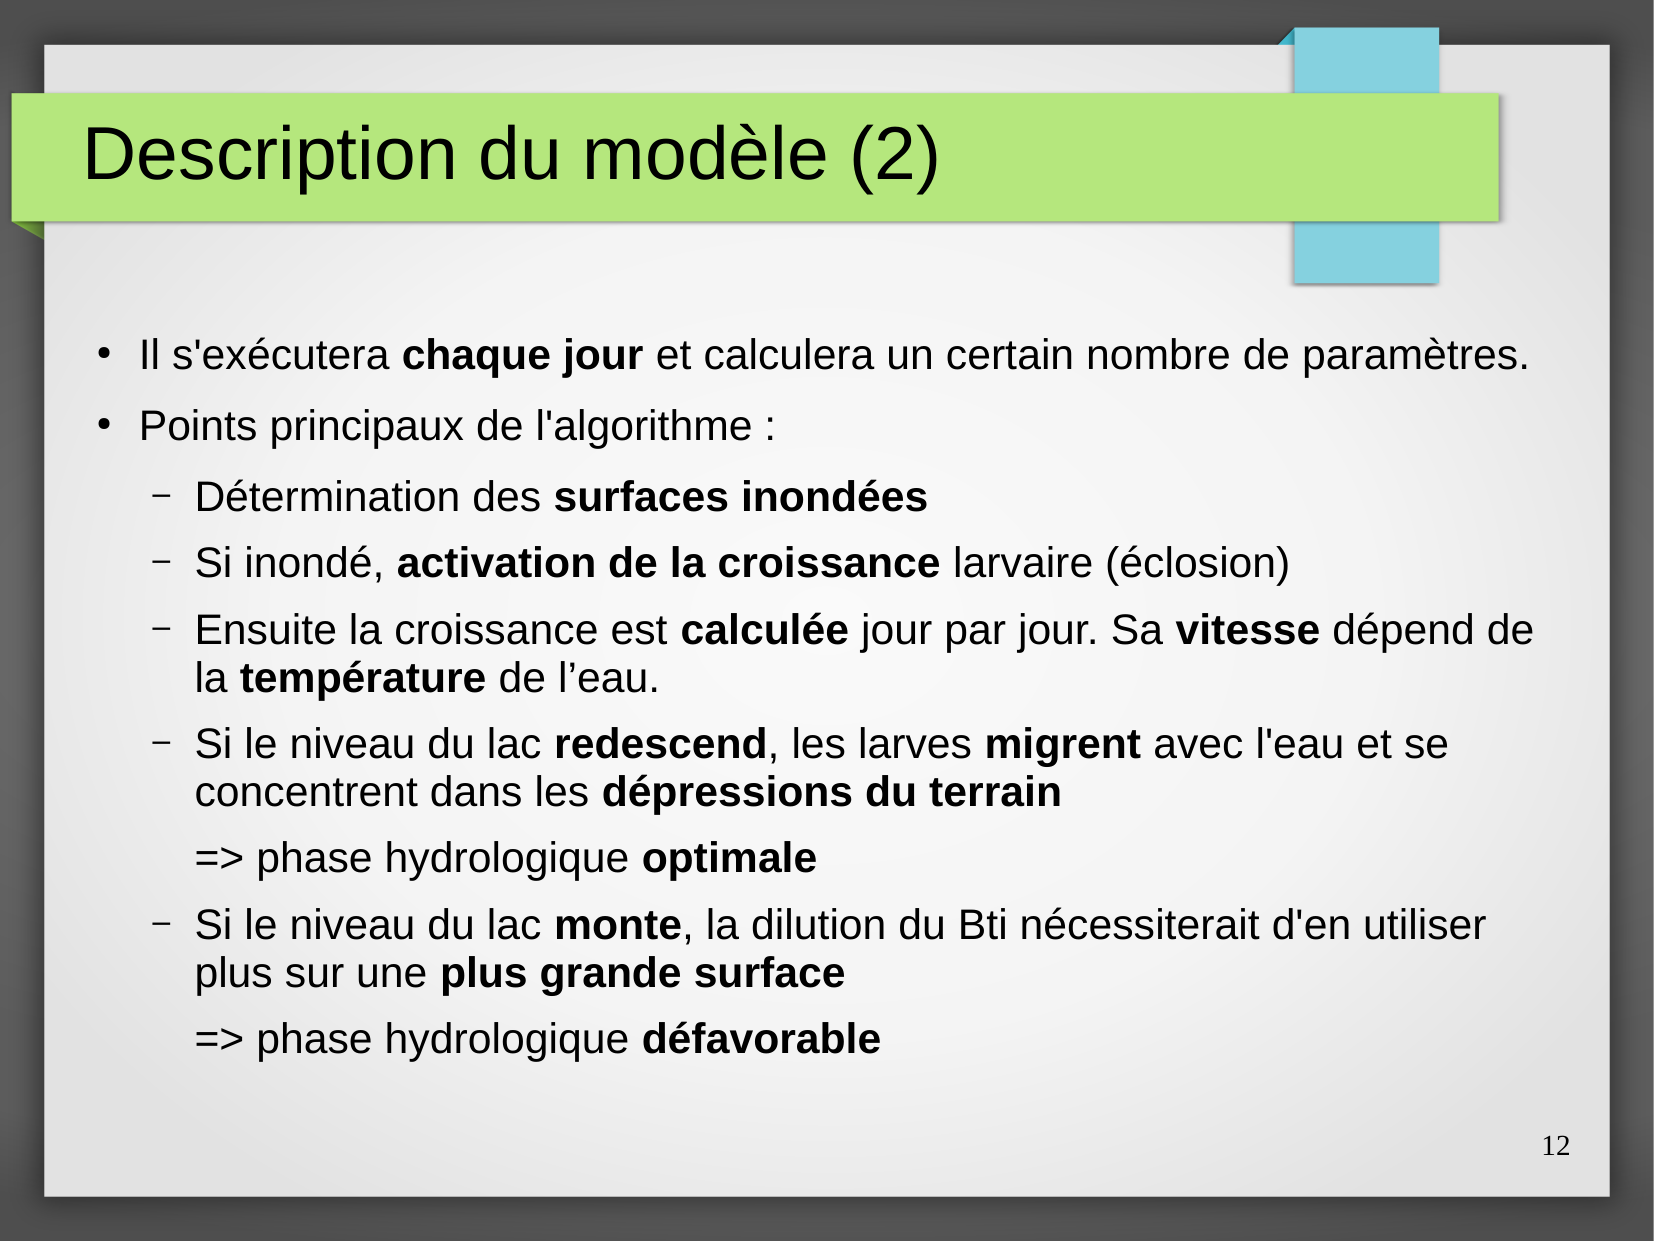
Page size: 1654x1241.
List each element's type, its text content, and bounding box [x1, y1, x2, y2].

list Il s'exécutera chaque jour et calculera un certain nombre de paramètres. Points principaux de l'algorithme : Détermination des surfaces inondées Si inondé, activation de la croissance larvaire (éclosion) Ensuite la croissance est calculée jour par jour. Sa vitesse dépend de la température de l’eau. Si le niveau du lac redescend, les larves migrent avec l'eau et se concentrent dans les dépressions du terrain => phase hydrologique optimale Si le niveau du lac monte, la dilution du Bti nécessiterait d'en utiliser plus sur une plus grande surface => phase hydrologique défavorable [82, 330, 1571, 1111]
title Description du modèle (2) [82, 94, 1264, 213]
picture [0, 0, 1654, 1241]
